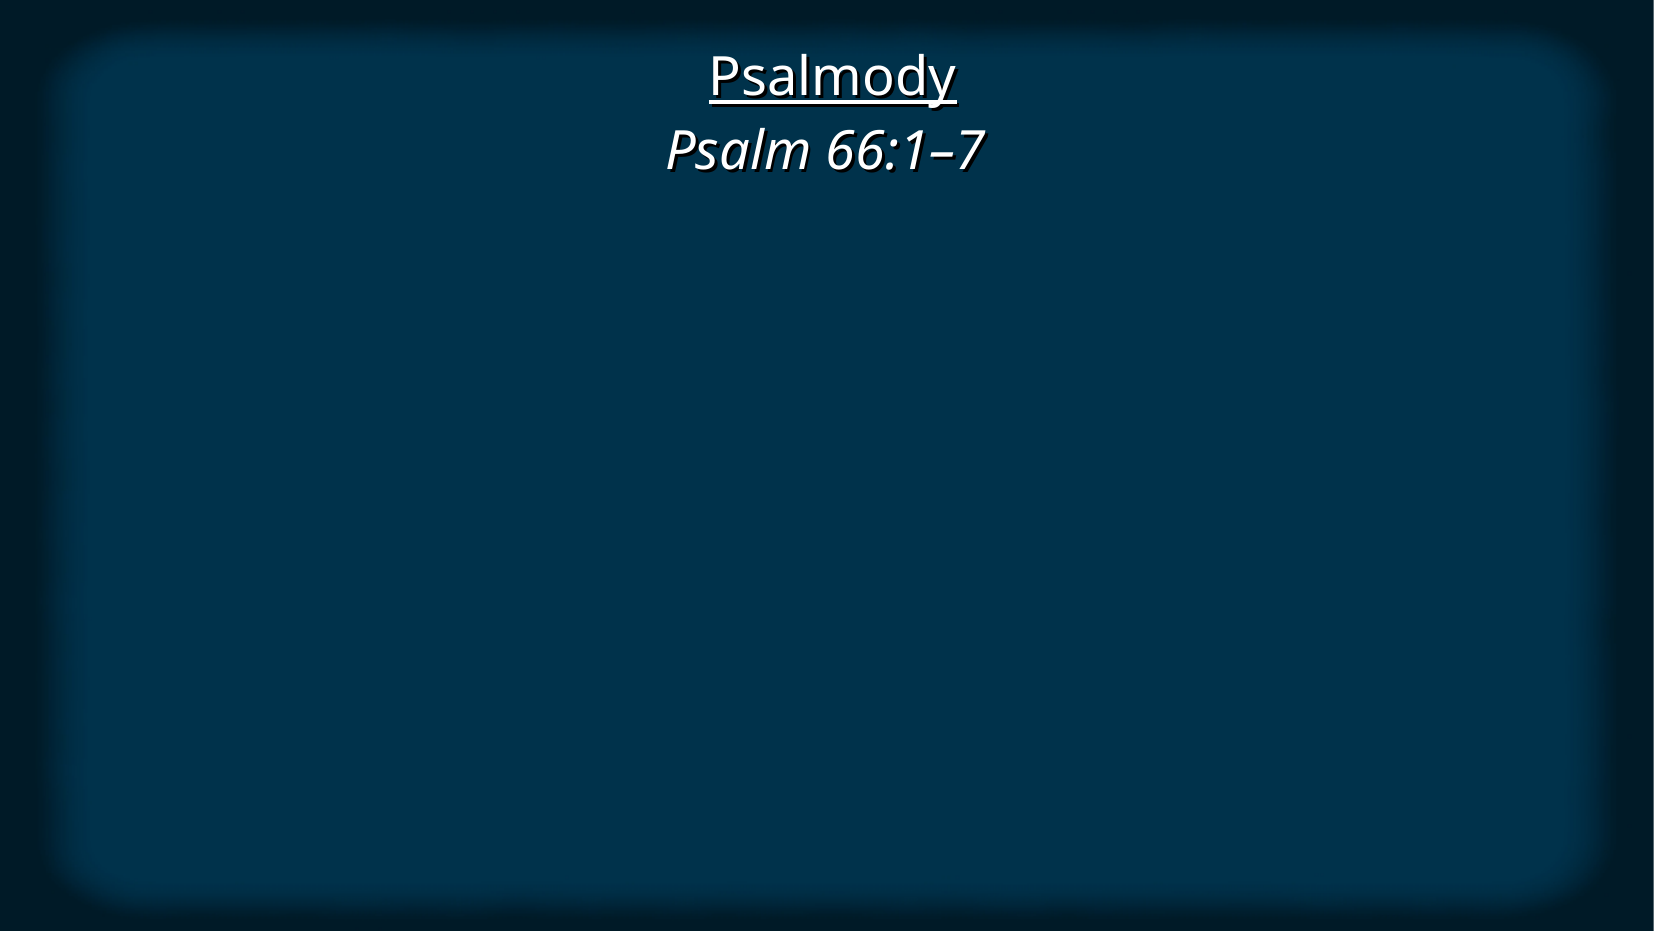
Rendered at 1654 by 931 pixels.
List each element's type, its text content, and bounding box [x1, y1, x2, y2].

text_box Psalmody Psalm 66:1–7 [90, 30, 1576, 189]
picture [0, 0, 1654, 931]
